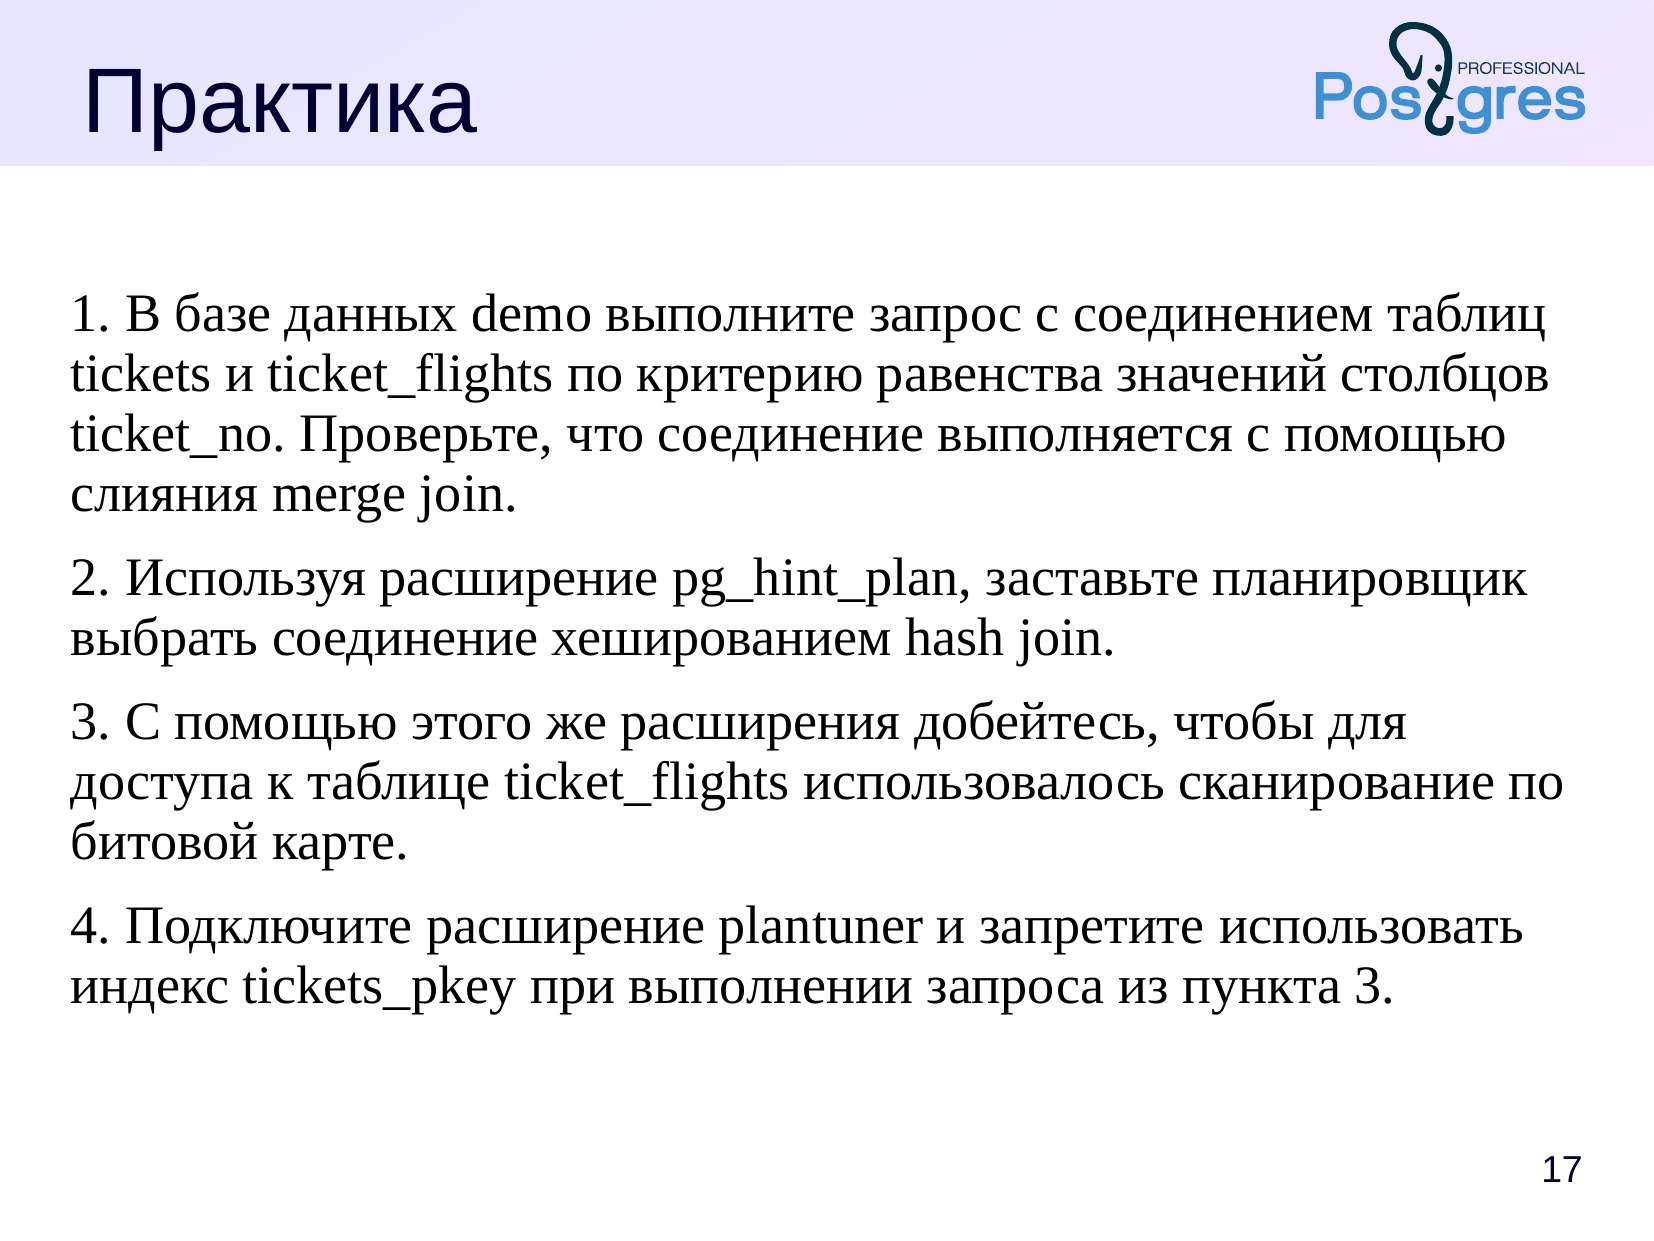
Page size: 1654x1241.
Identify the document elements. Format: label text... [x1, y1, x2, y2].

list В базе данных demo выполните запрос с соединением таблиц tickets и ticket_flights по критерию равенства значений столбцов ticket_no. Проверьте, что соединение выполняется с помощью слияния merge join. Используя расширение pg_hint_plan, заставьте планировщик выбрать соединение хешированием hash join. С помощью этого же расширения добейтесь, чтобы для доступа к таблице ticket_flights использовалось сканирование по битовой карте. Подключите расширение plantuner и запретите использовать индекс tickets_pkey при выполнении запроса из пункта 3. [70, 283, 1583, 1134]
title Практика [82, 49, 1252, 153]
